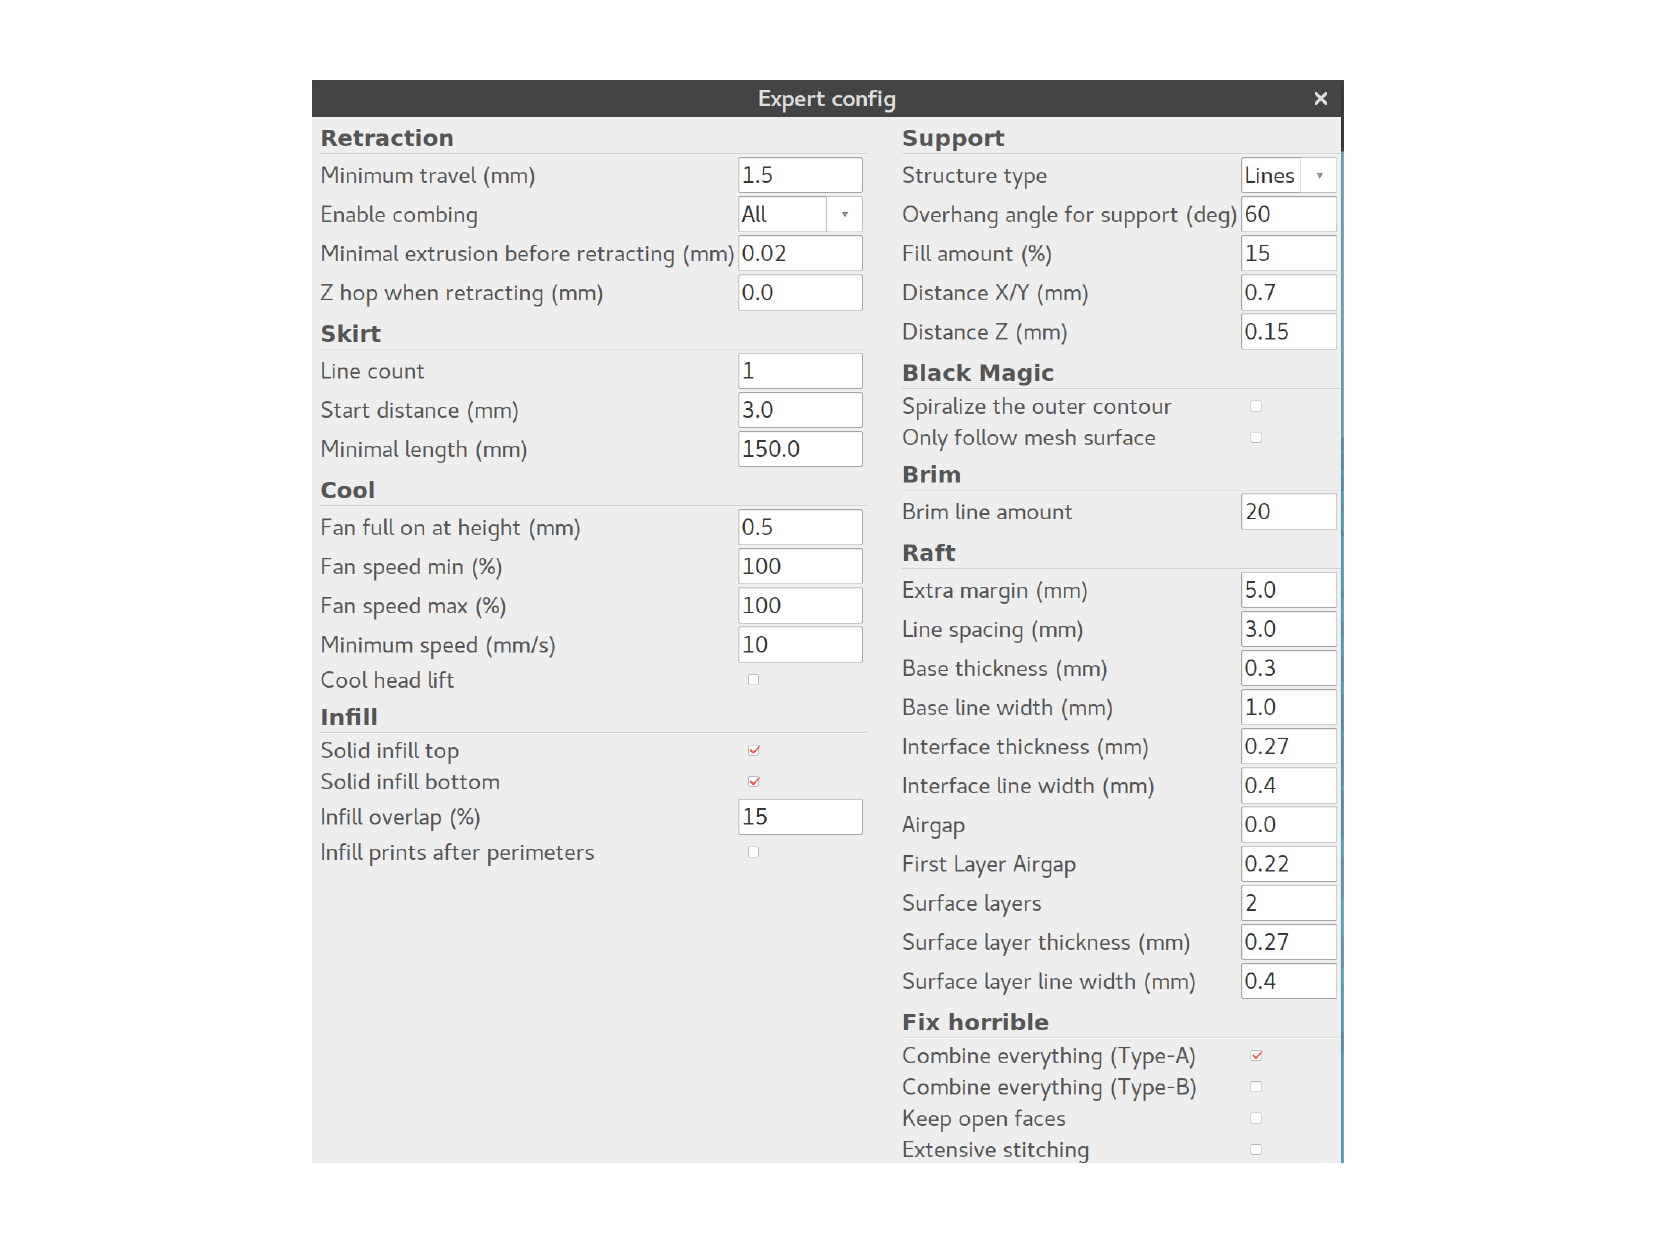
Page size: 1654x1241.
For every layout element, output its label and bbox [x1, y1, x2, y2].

picture [312, 80, 1344, 1163]
